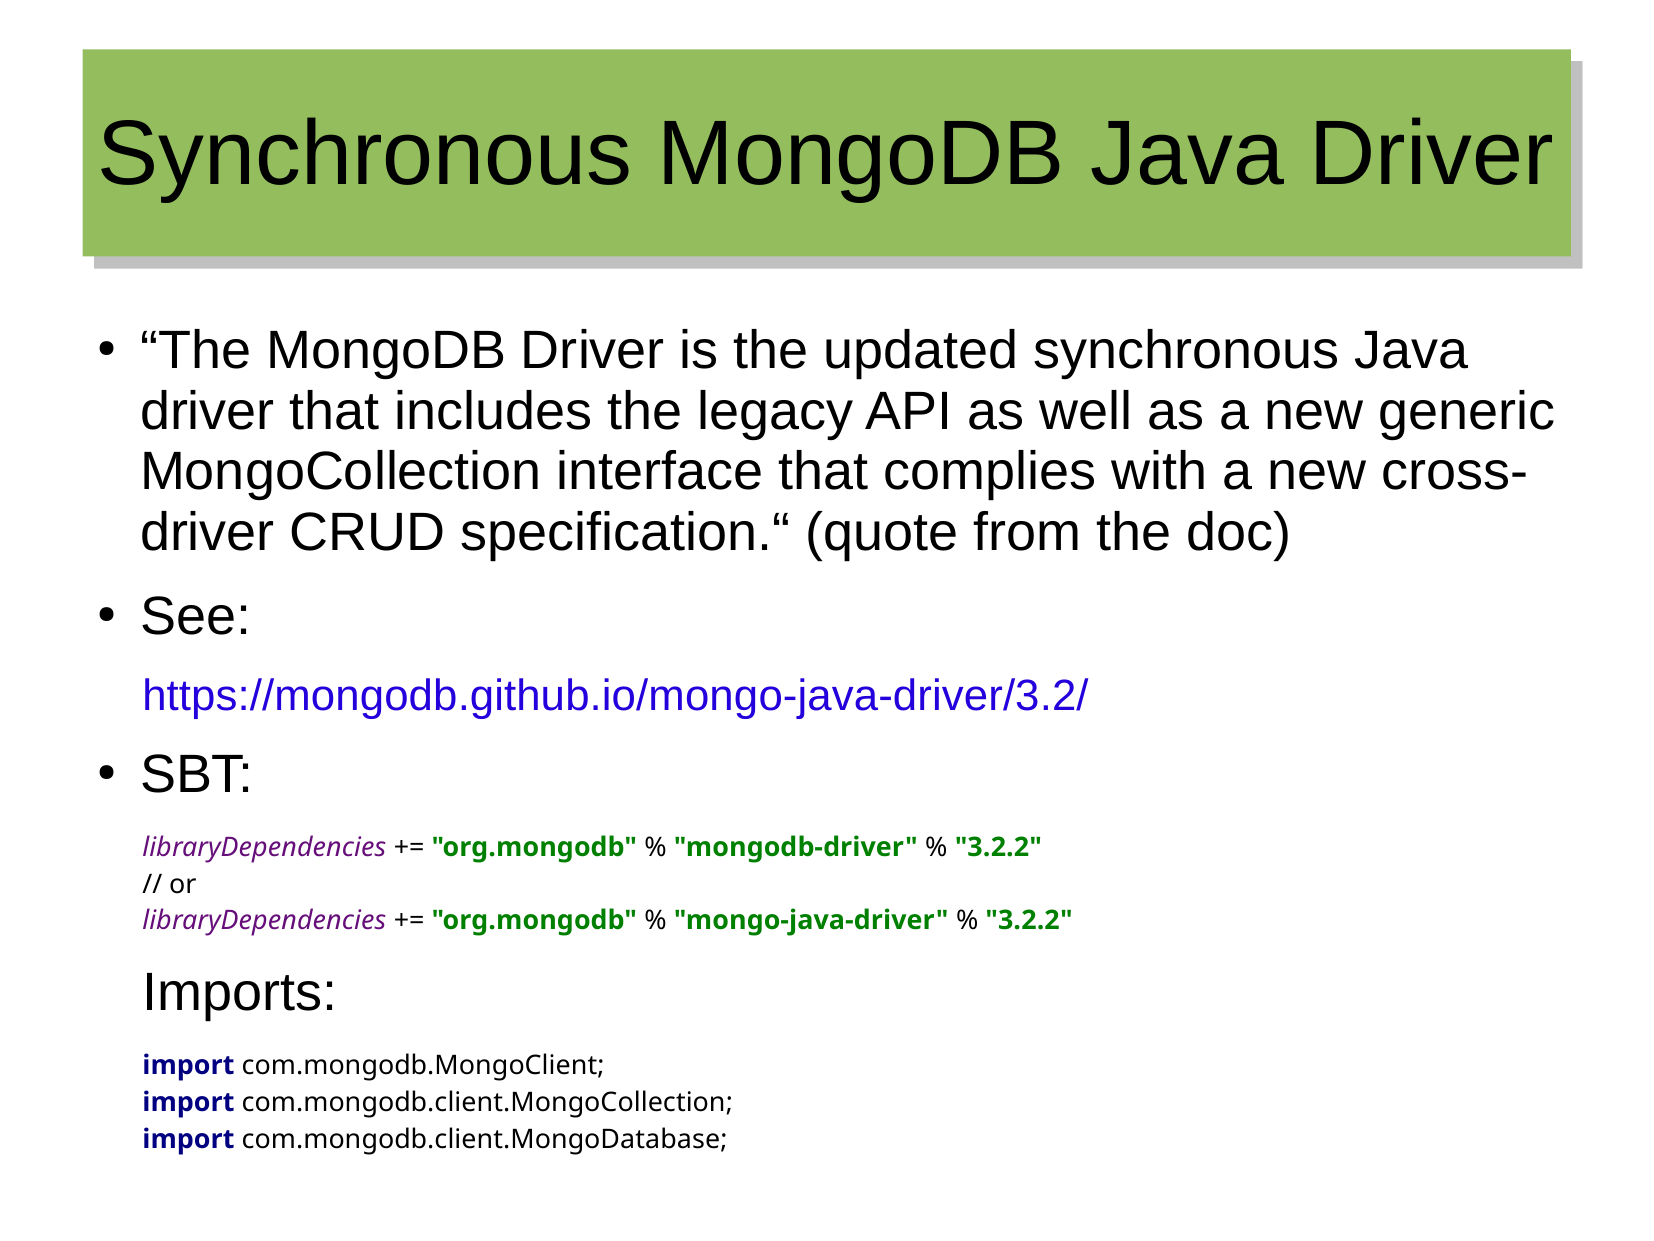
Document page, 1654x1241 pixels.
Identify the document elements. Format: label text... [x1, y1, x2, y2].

list “The MongoDB Driver is the updated synchronous Java driver that includes the legacy API as well as a new generic MongoCollection interface that complies with a new cross-driver CRUD specification.“ (quote from the doc) See: https://mongodb.github.io/mongo-java-driver/3.2/ SBT: libraryDependencies += "org.mongodb" % "mongodb-driver" % "3.2.2" // or libraryDependencies += "org.mongodb" % "mongo-java-driver" % "3.2.2" Imports: import com.mongodb.MongoClient; import com.mongodb.client.MongoCollection; import com.mongodb.client.MongoDatabase; [82, 319, 1571, 1205]
title Synchronous MongoDB Java Driver [82, 49, 1571, 257]
